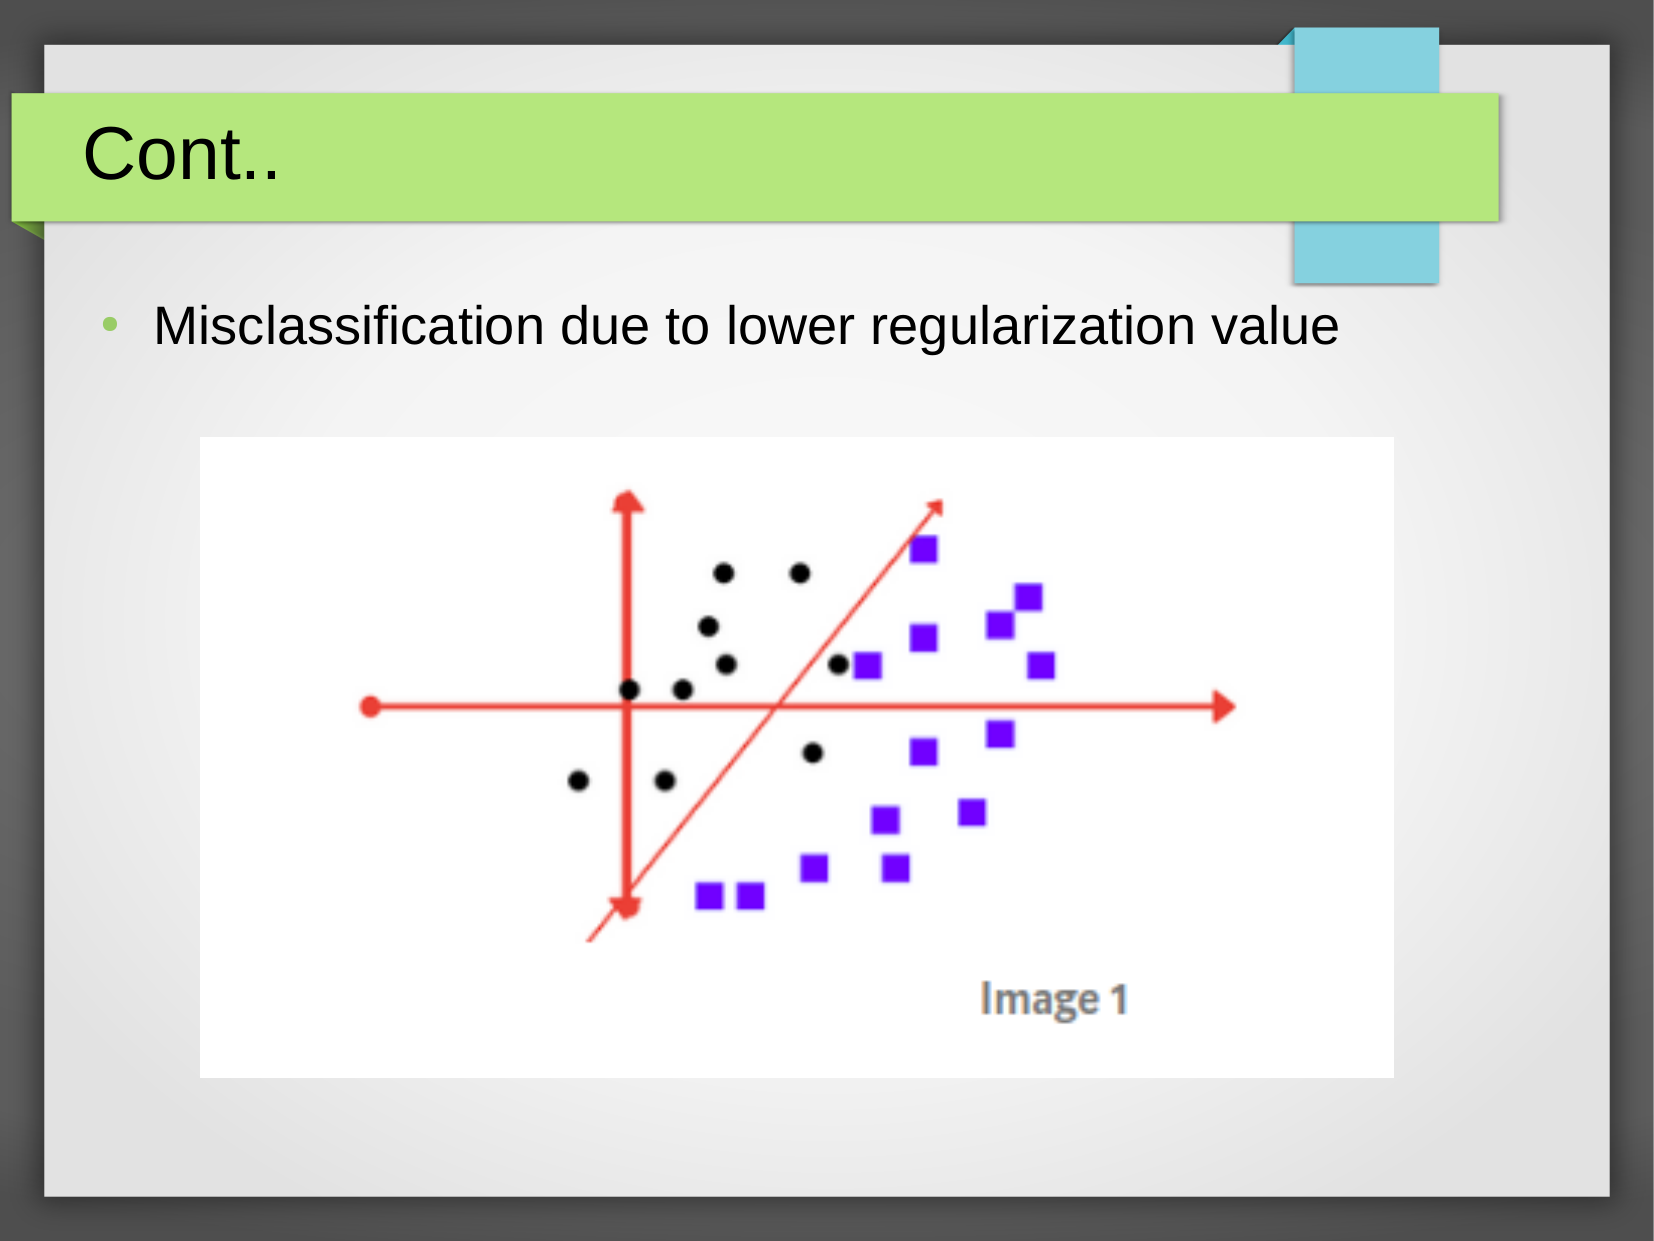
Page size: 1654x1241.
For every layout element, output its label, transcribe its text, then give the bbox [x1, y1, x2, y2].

picture [0, 0, 1654, 1241]
list Misclassification due to lower regularization value [82, 295, 1571, 1015]
title Cont.. [82, 94, 1264, 213]
